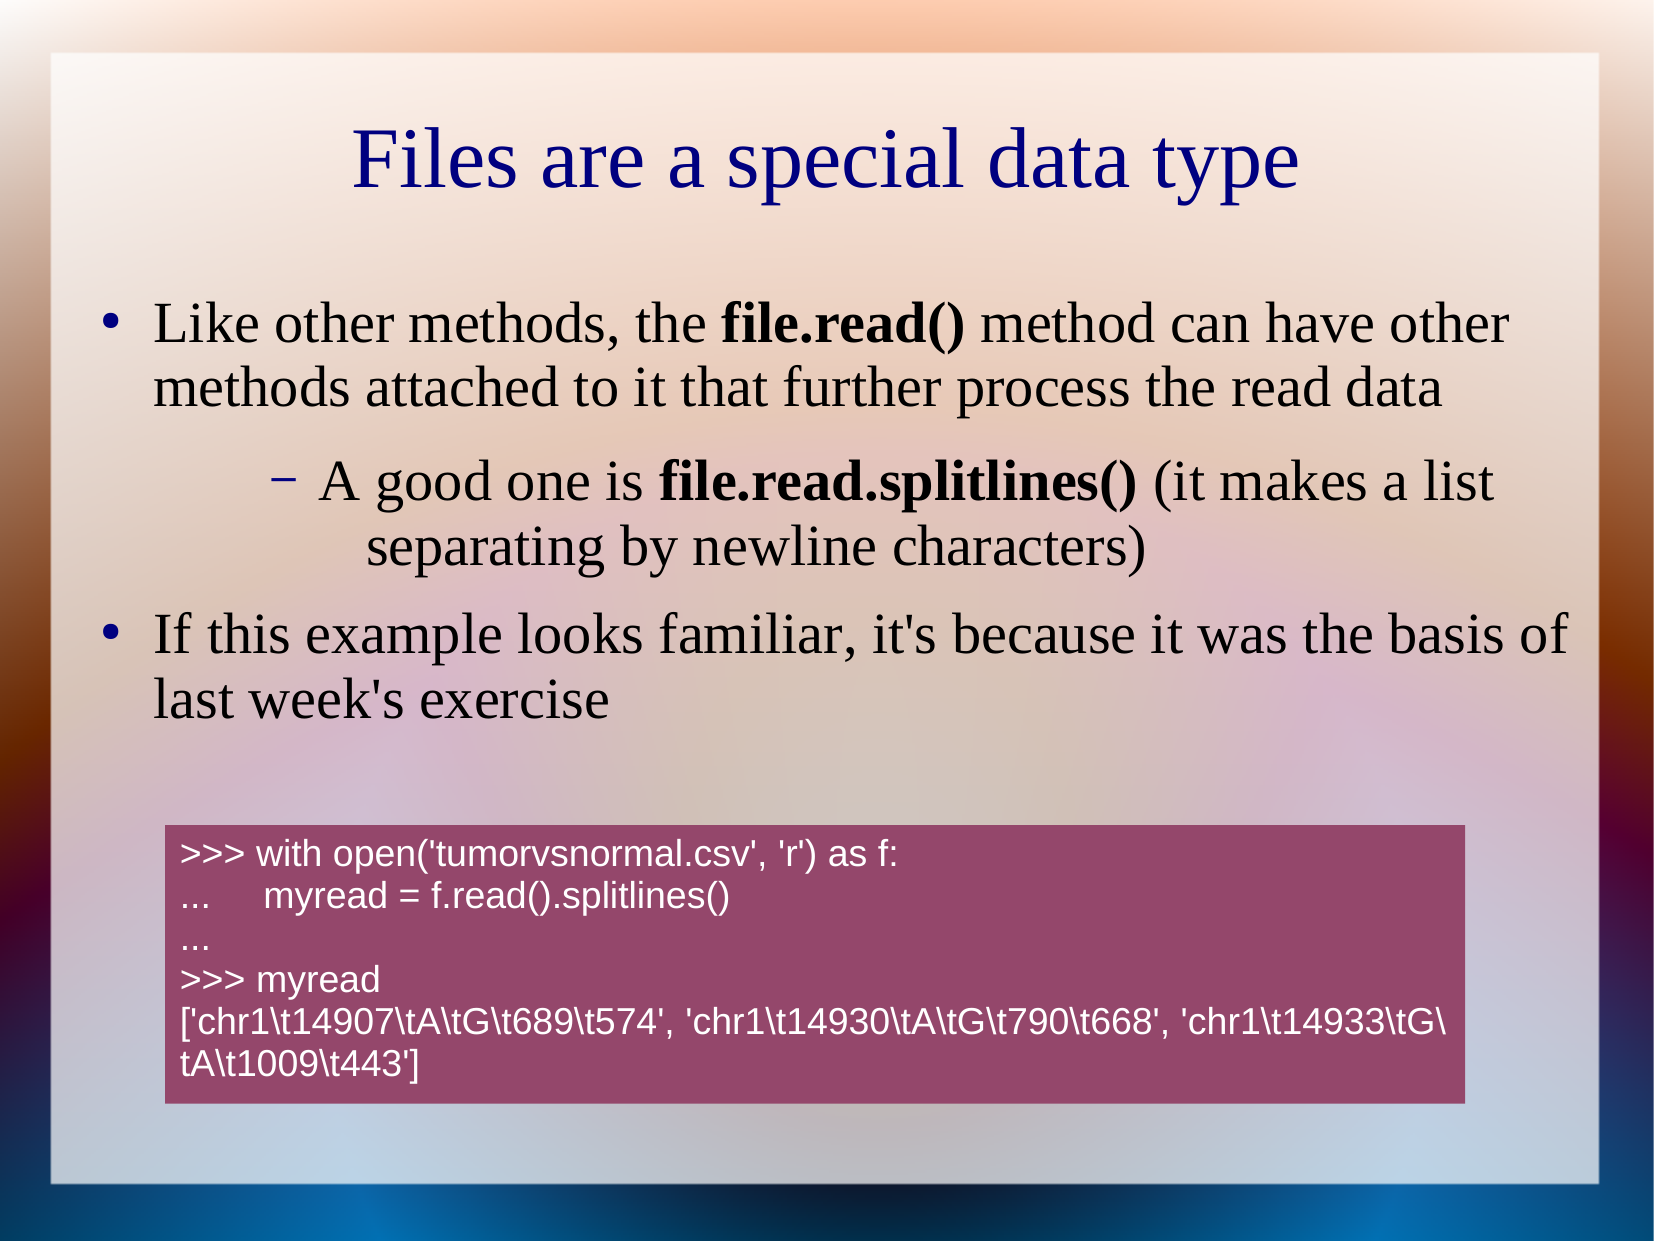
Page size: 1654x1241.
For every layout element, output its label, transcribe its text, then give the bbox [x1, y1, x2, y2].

text_box >>> with open('tumorvsnormal.csv', 'r') as f: ... myread = f.read().splitlines() ... >>> myread ['chr1\t14907\tA\tG\t689\t574', 'chr1\t14930\tA\tG\t790\t668', 'chr1\t14933\tG\tA\t1009\t443'] [165, 825, 1466, 1104]
list Like other methods, the file.read() method can have other methods attached to it that further process the read data A good one is file.read.splitlines() (it makes a list separating by newline characters) If this example looks familiar, it's because it was the basis of last week's exercise [82, 290, 1571, 731]
picture [0, 0, 1654, 1241]
title Files are a special data type [82, 55, 1571, 263]
